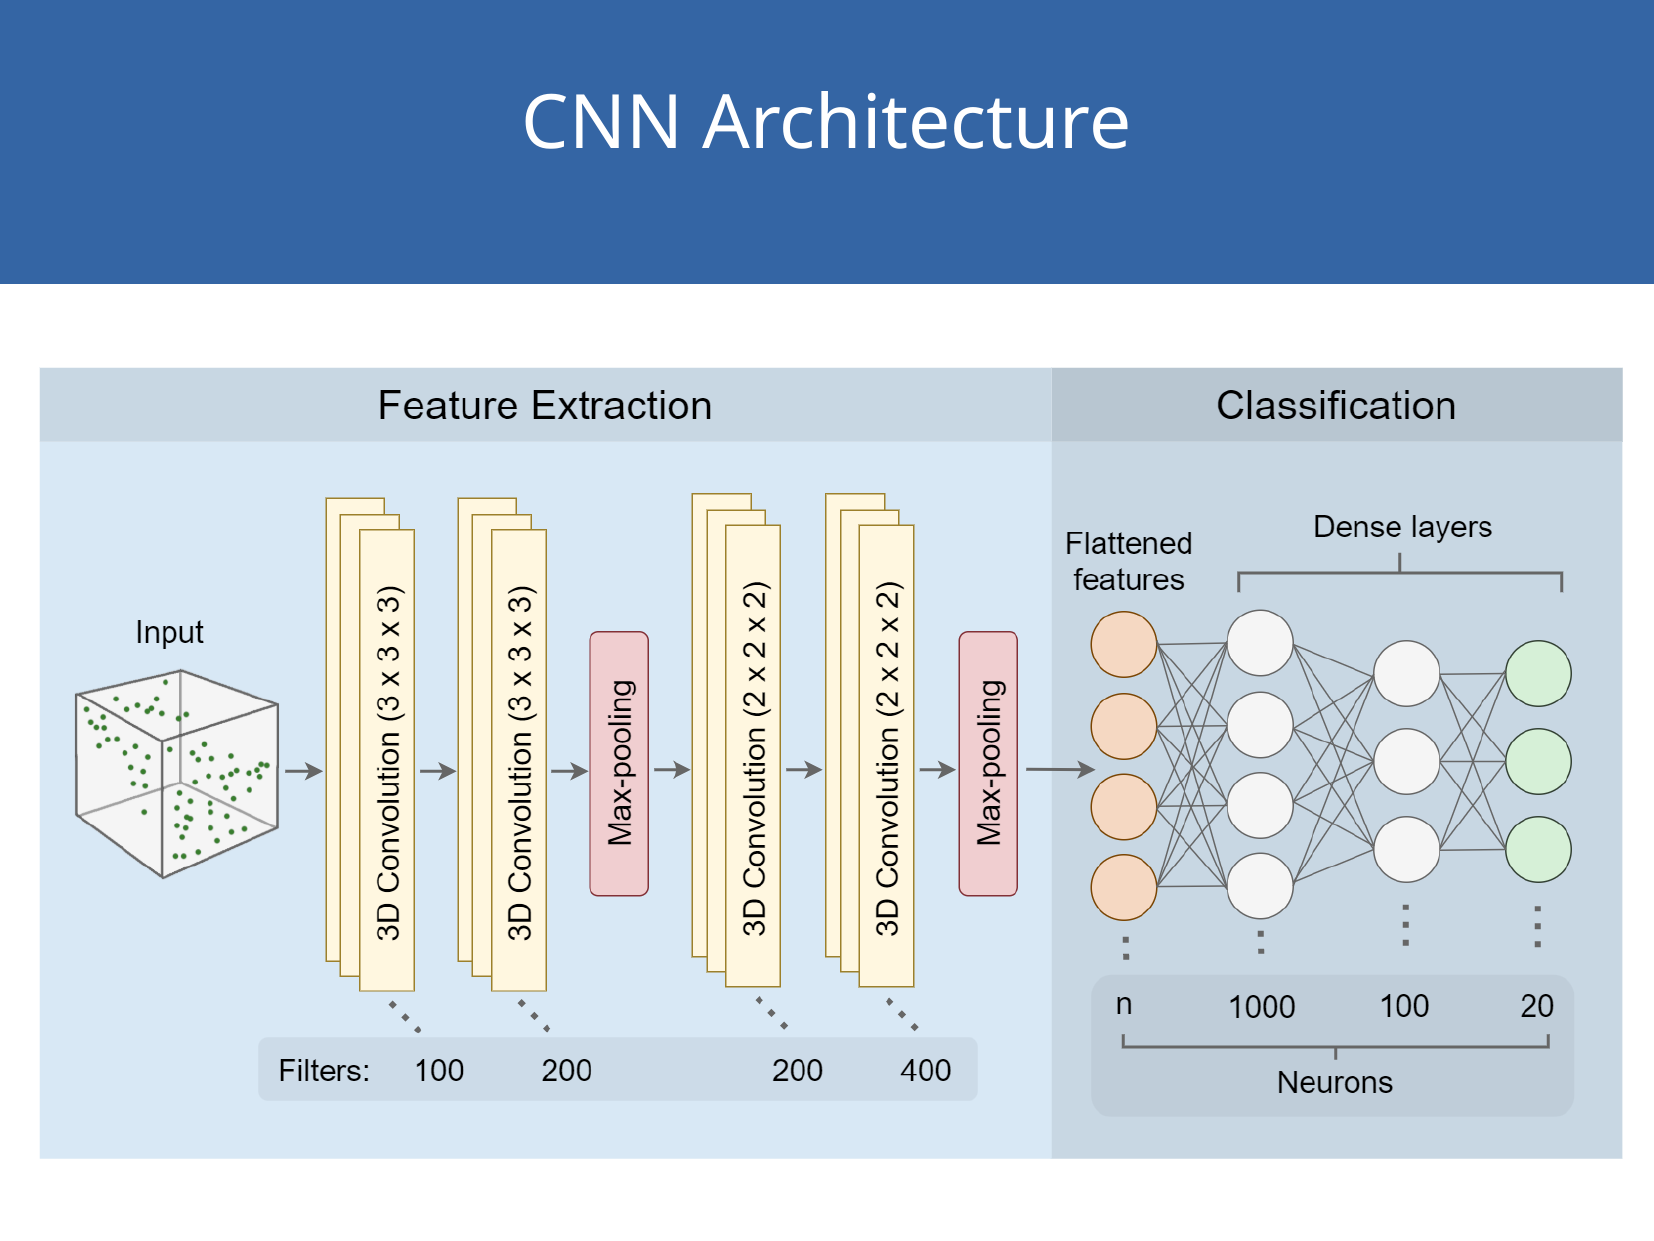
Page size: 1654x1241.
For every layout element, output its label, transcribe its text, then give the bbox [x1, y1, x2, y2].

text_box CNN Architecture [0, 0, 1654, 284]
picture [39, 367, 1654, 1241]
